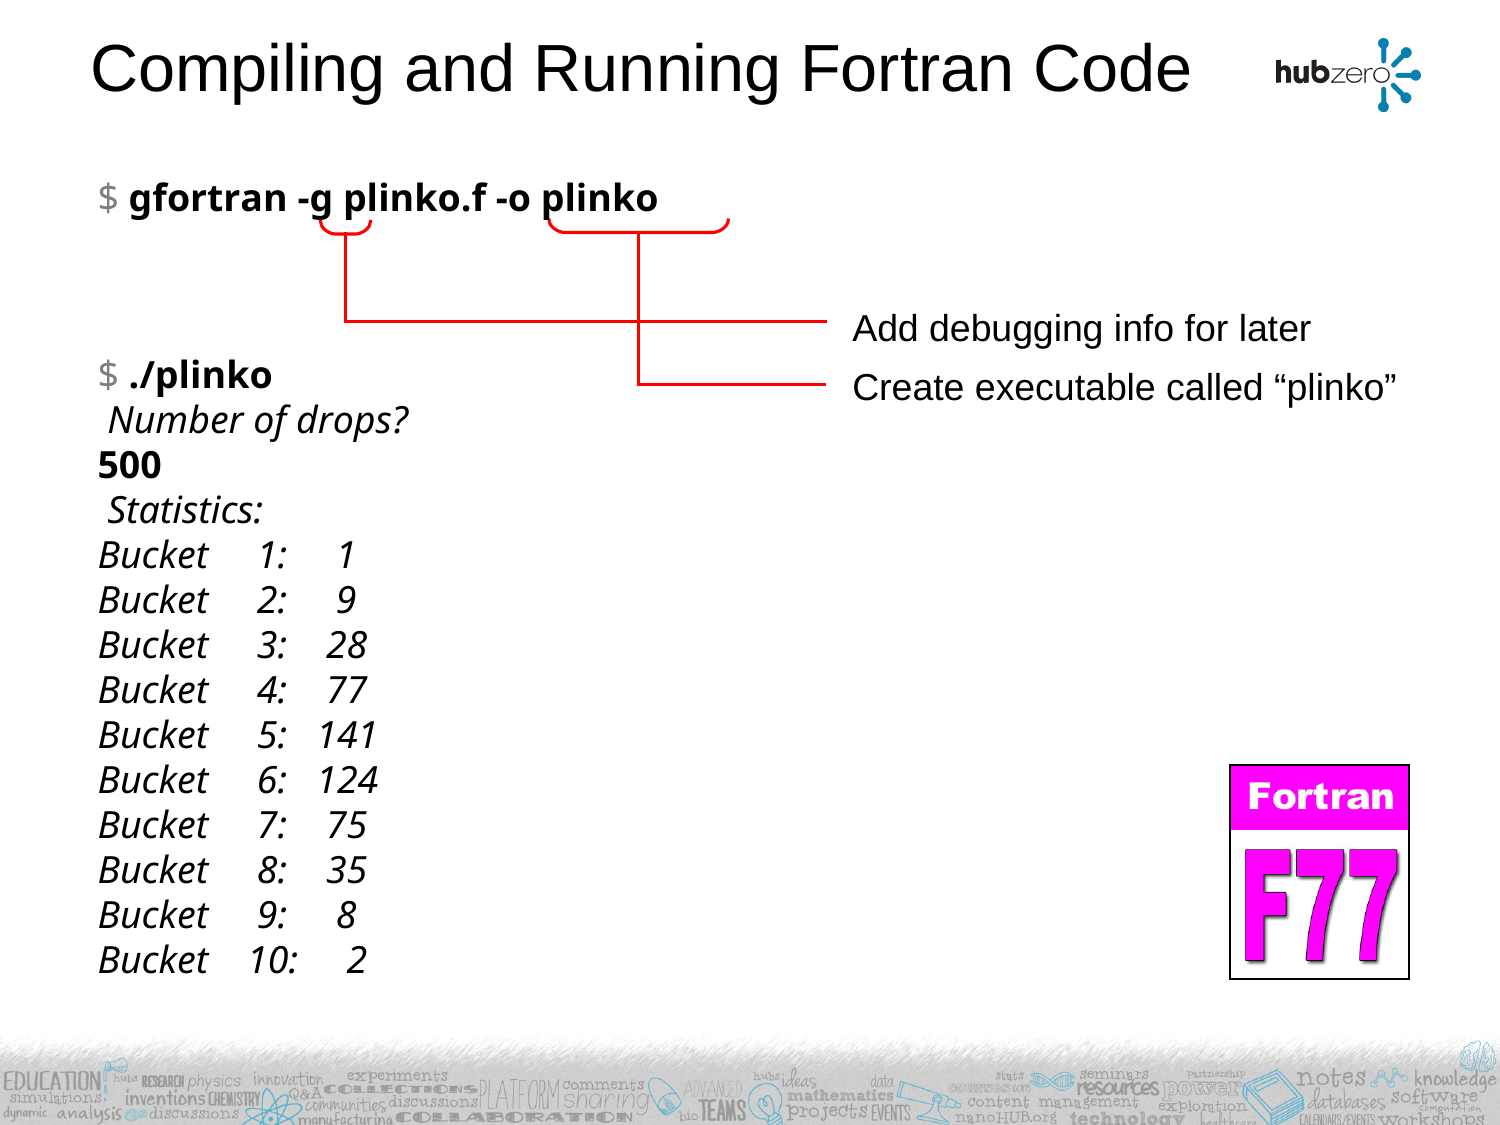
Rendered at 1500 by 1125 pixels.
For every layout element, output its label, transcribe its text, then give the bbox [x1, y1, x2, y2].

picture [1272, 35, 1424, 115]
text_box $ gfortran -g plinko.f -o plinko [82, 165, 675, 227]
picture [0, 1034, 1500, 1125]
text_box Add debugging info for later Create executable called “plinko” [837, 296, 1412, 417]
text_box Compiling and Running Fortran Code [75, 12, 1249, 118]
picture [1231, 765, 1409, 979]
text_box $ ./plinko Number of drops? 500 Statistics: Bucket 1: 1 Bucket 2: 9 Bucket 3: 28 Bucket 4: 77 Bucket 5: 141 Bucket 6: 124 Bucket 7: 75 Bucket 8: 35 Bucket 9: 8 Bucket 10: 2 [82, 343, 424, 990]
